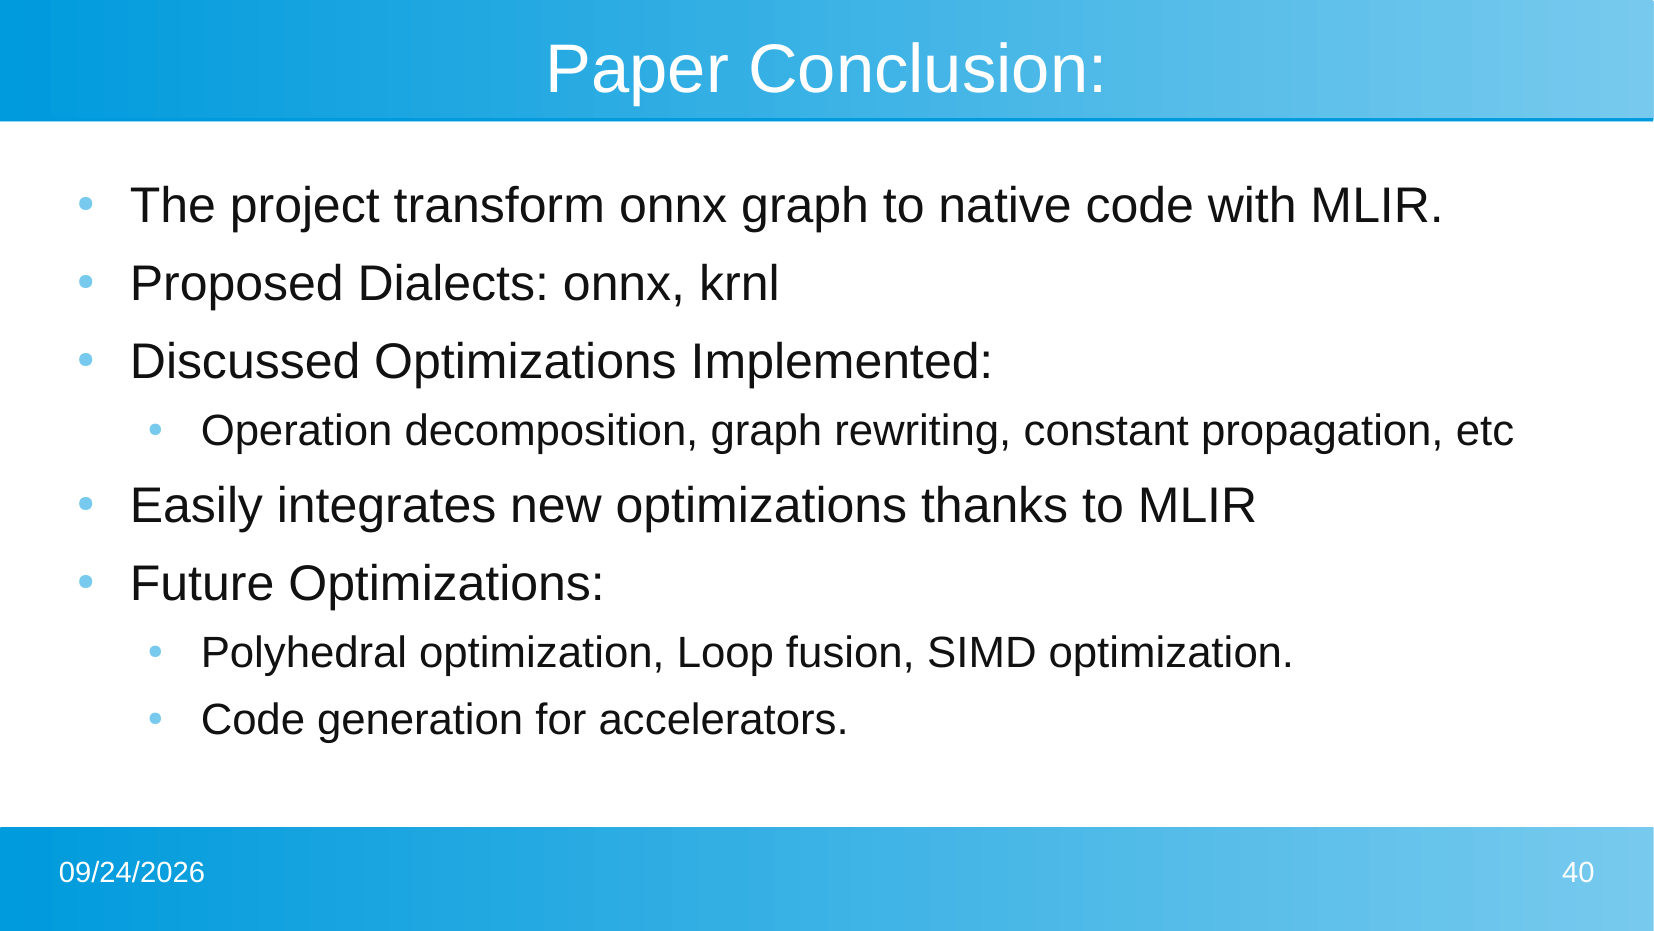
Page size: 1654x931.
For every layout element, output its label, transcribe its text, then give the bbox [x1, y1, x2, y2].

title Paper Conclusion: [59, 29, 1595, 108]
list The project transform onnx graph to native code with MLIR. Proposed Dialects: onnx, krnl Discussed Optimizations Implemented: Operation decomposition, graph rewriting, constant propagation, etc Easily integrates new optimizations thanks to MLIR Future Optimizations: Polyhedral optimization, Loop fusion, SIMD optimization. Code generation for accelerators. [59, 177, 1595, 768]
